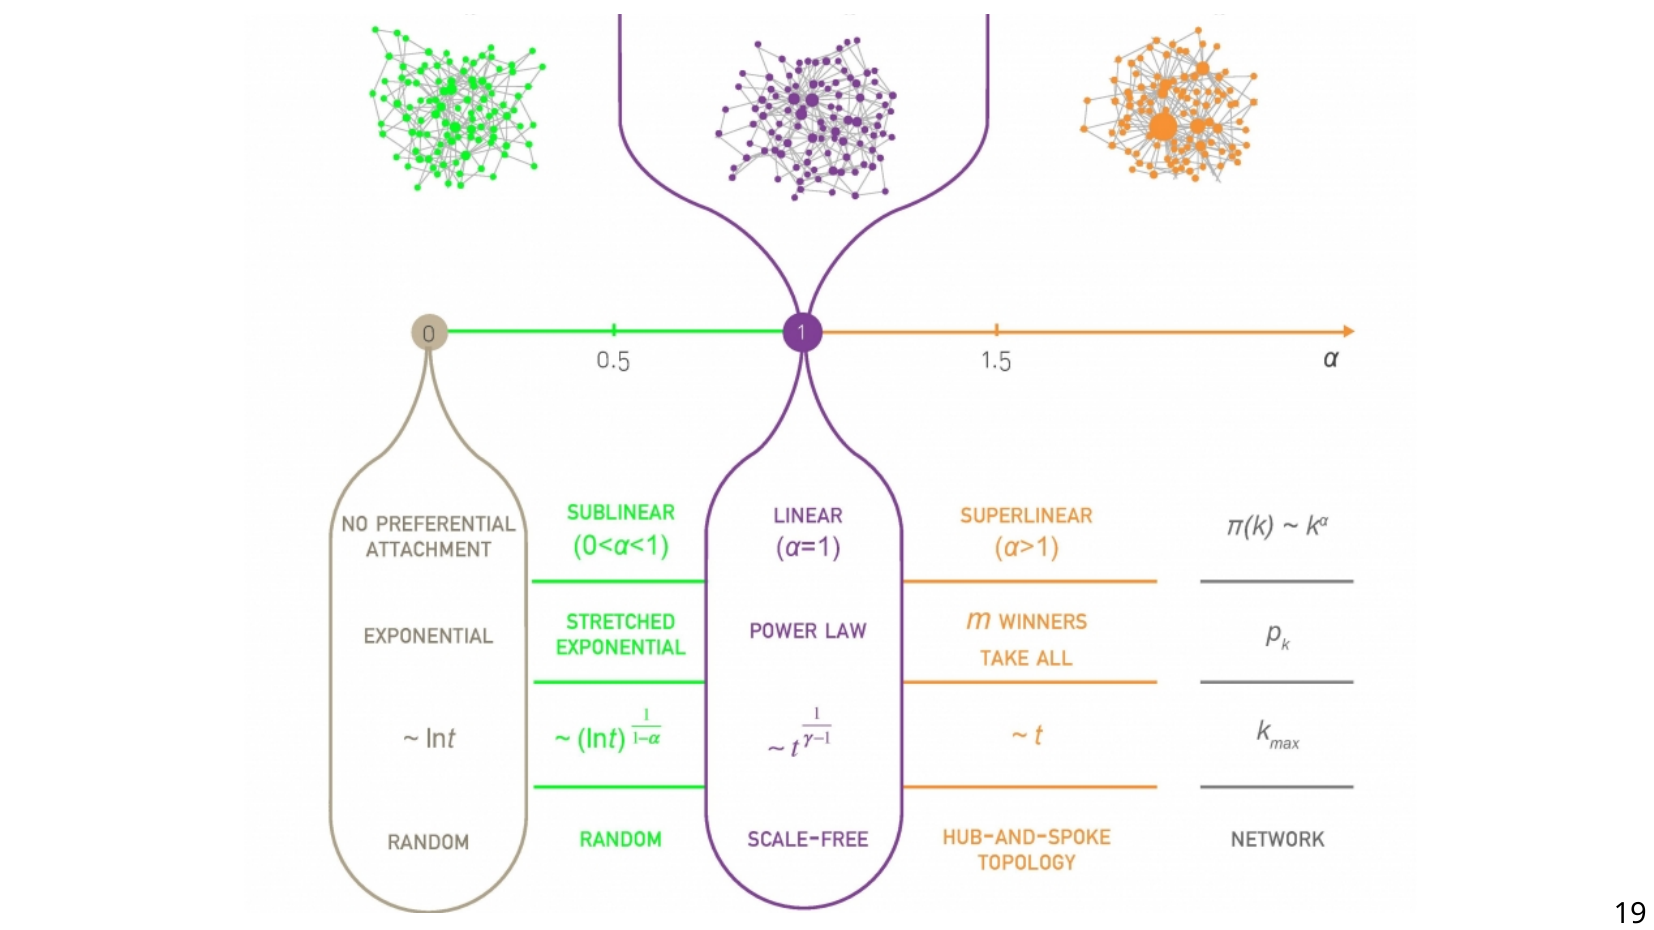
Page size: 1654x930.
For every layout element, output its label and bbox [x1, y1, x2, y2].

picture [244, 14, 1417, 913]
